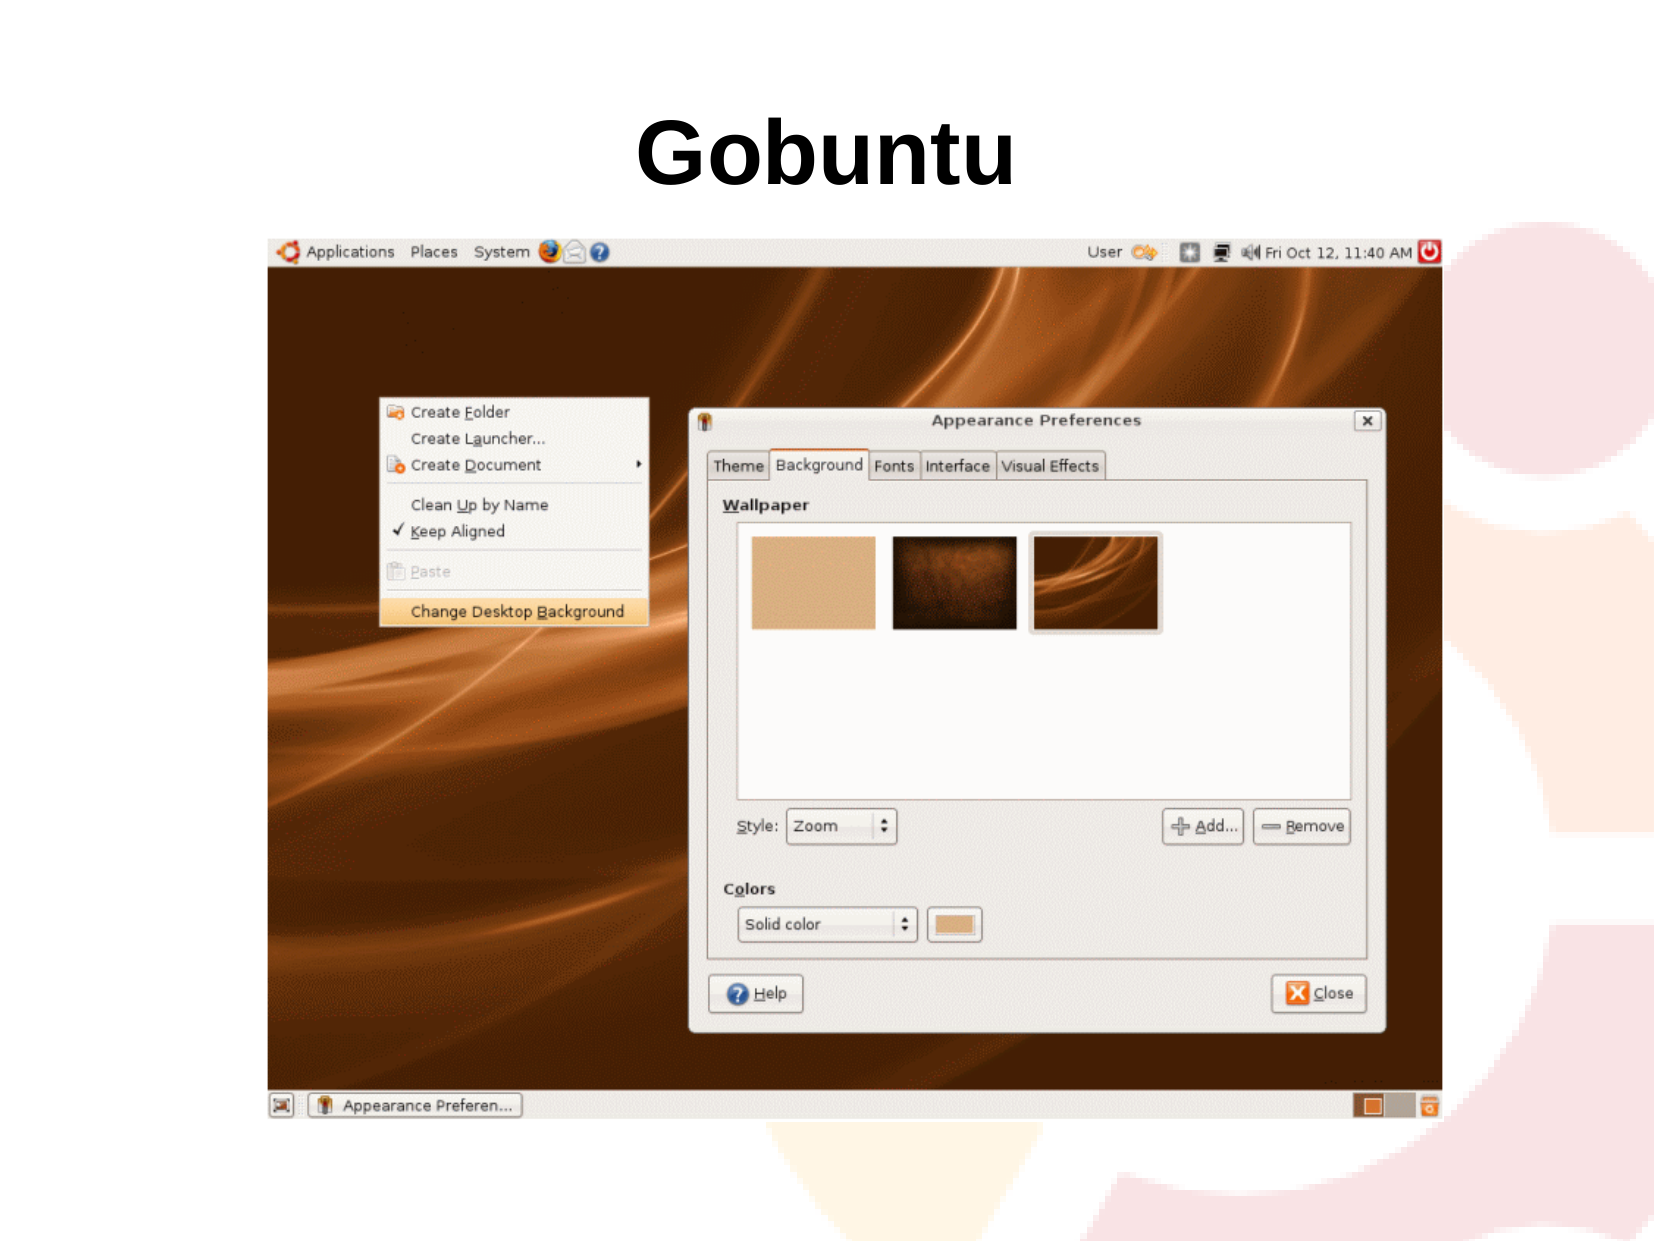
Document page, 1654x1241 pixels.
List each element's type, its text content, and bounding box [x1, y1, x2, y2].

title Gobuntu [82, 56, 1571, 250]
picture [265, 236, 1444, 1123]
